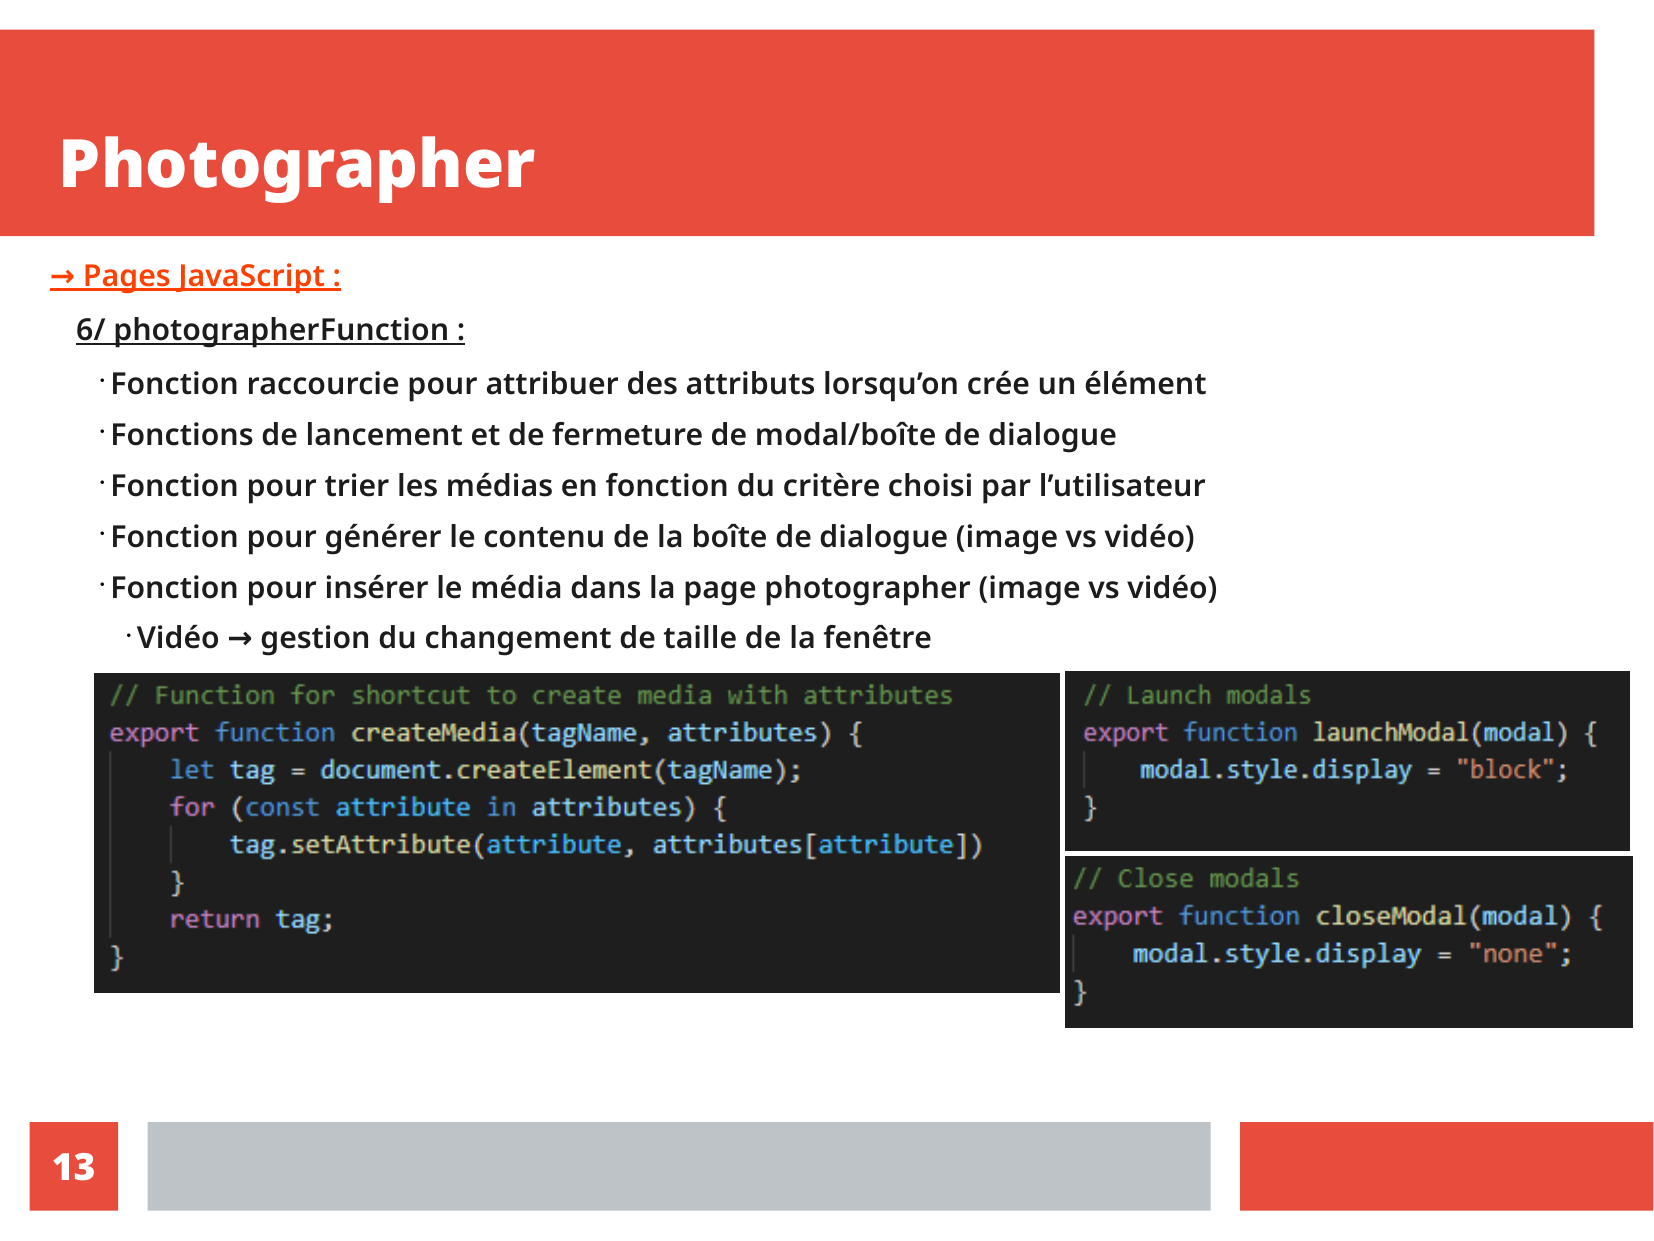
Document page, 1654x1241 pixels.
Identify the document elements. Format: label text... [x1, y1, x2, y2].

title Photographer [59, 59, 1595, 207]
list → Pages JavaScript : 6/ photographerFunction : Fonction raccourcie pour attribuer des attributs lorsqu’on crée un élément Fonctions de lancement et de fermeture de modal/boîte de dialogue Fonction pour trier les médias en fonction du critère choisi par l’utilisateur Fonction pour générer le contenu de la boîte de dialogue (image vs vidéo) Fonction pour insérer le média dans la page photographer (image vs vidéo) Vidéo → gestion du changement de taille de la fenêtre [47, 253, 1607, 662]
picture [1065, 856, 1633, 1028]
picture [1065, 671, 1630, 851]
picture [94, 673, 1060, 993]
